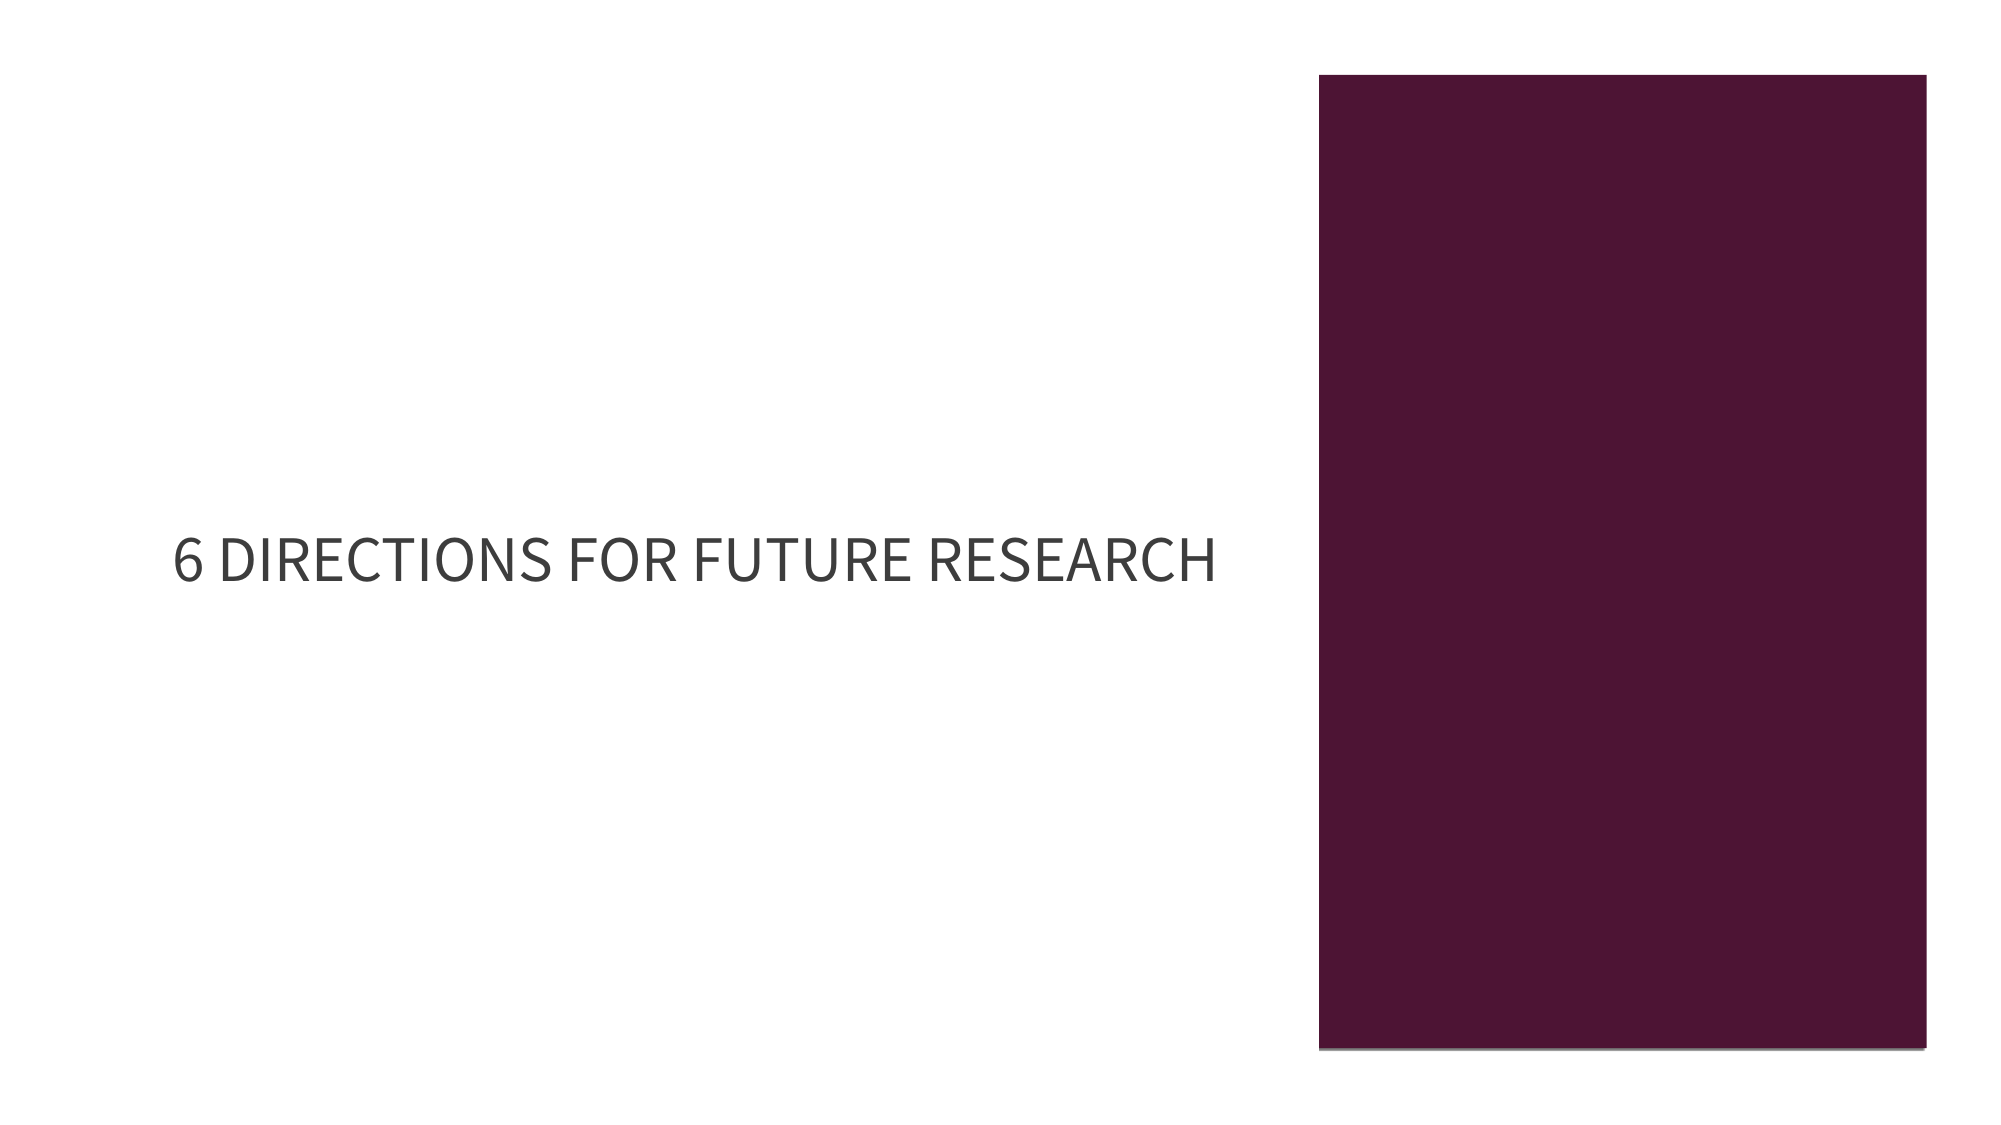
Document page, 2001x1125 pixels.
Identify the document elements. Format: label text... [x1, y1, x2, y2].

title 6 directions for future research [157, 164, 1319, 952]
text_box [0, 0, 2000, 1125]
